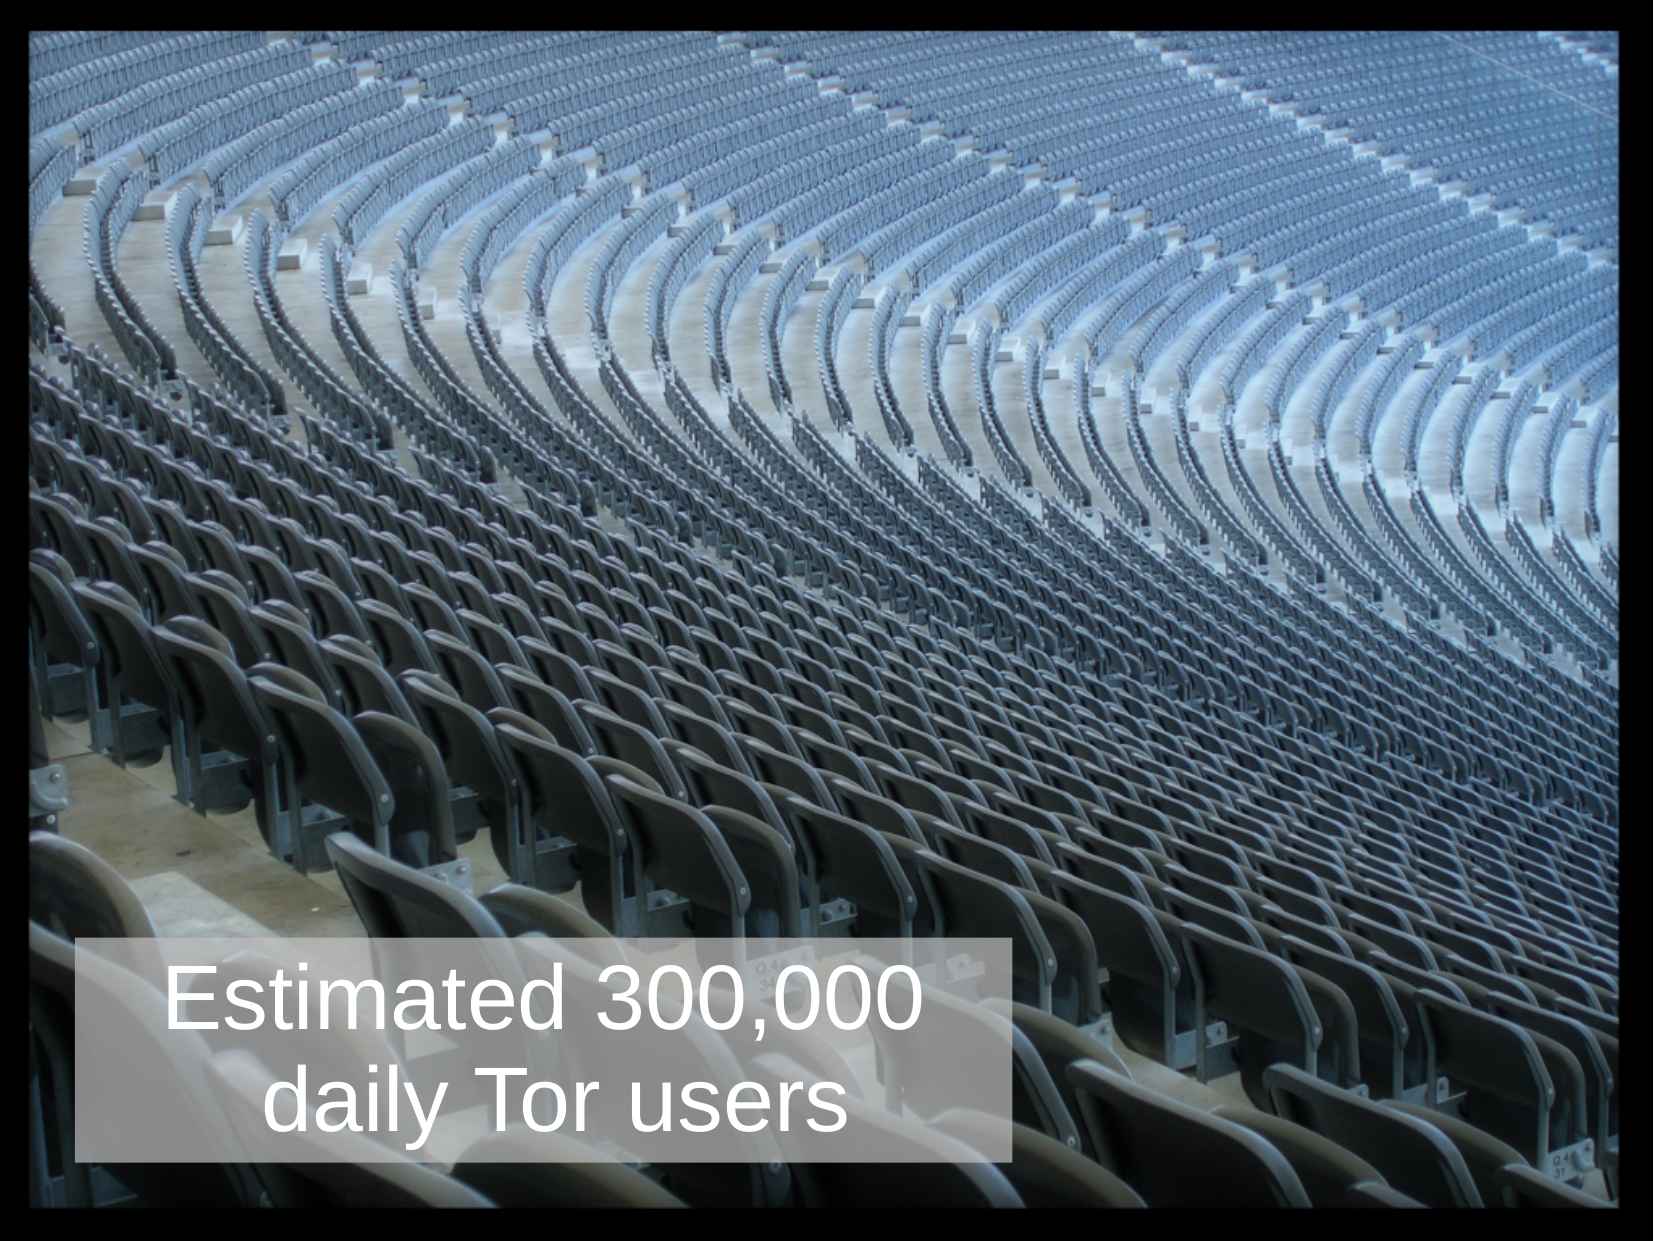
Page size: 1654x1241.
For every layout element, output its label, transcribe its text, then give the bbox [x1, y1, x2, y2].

title Estimated 300,000 daily Tor users [75, 934, 1013, 1163]
picture [0, 0, 1653, 1238]
